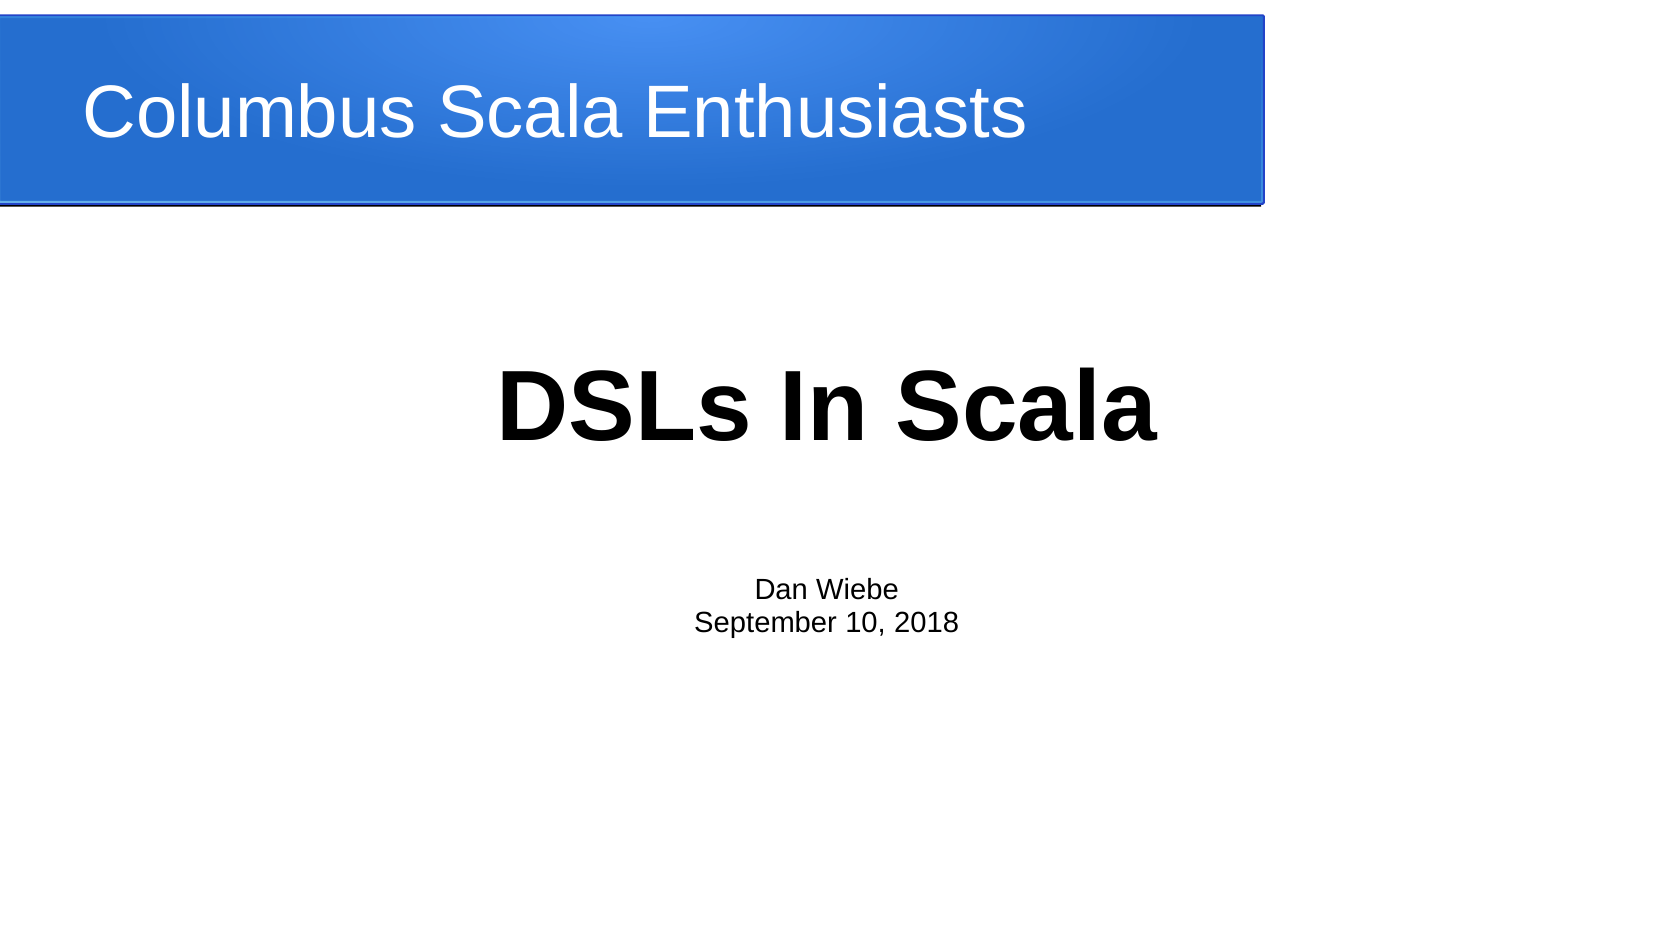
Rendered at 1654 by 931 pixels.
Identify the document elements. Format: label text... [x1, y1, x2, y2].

subtitle DSLs In Scala Dan Wiebe September 10, 2018 [82, 224, 1571, 764]
title Columbus Scala Enthusiasts [82, 35, 1235, 189]
